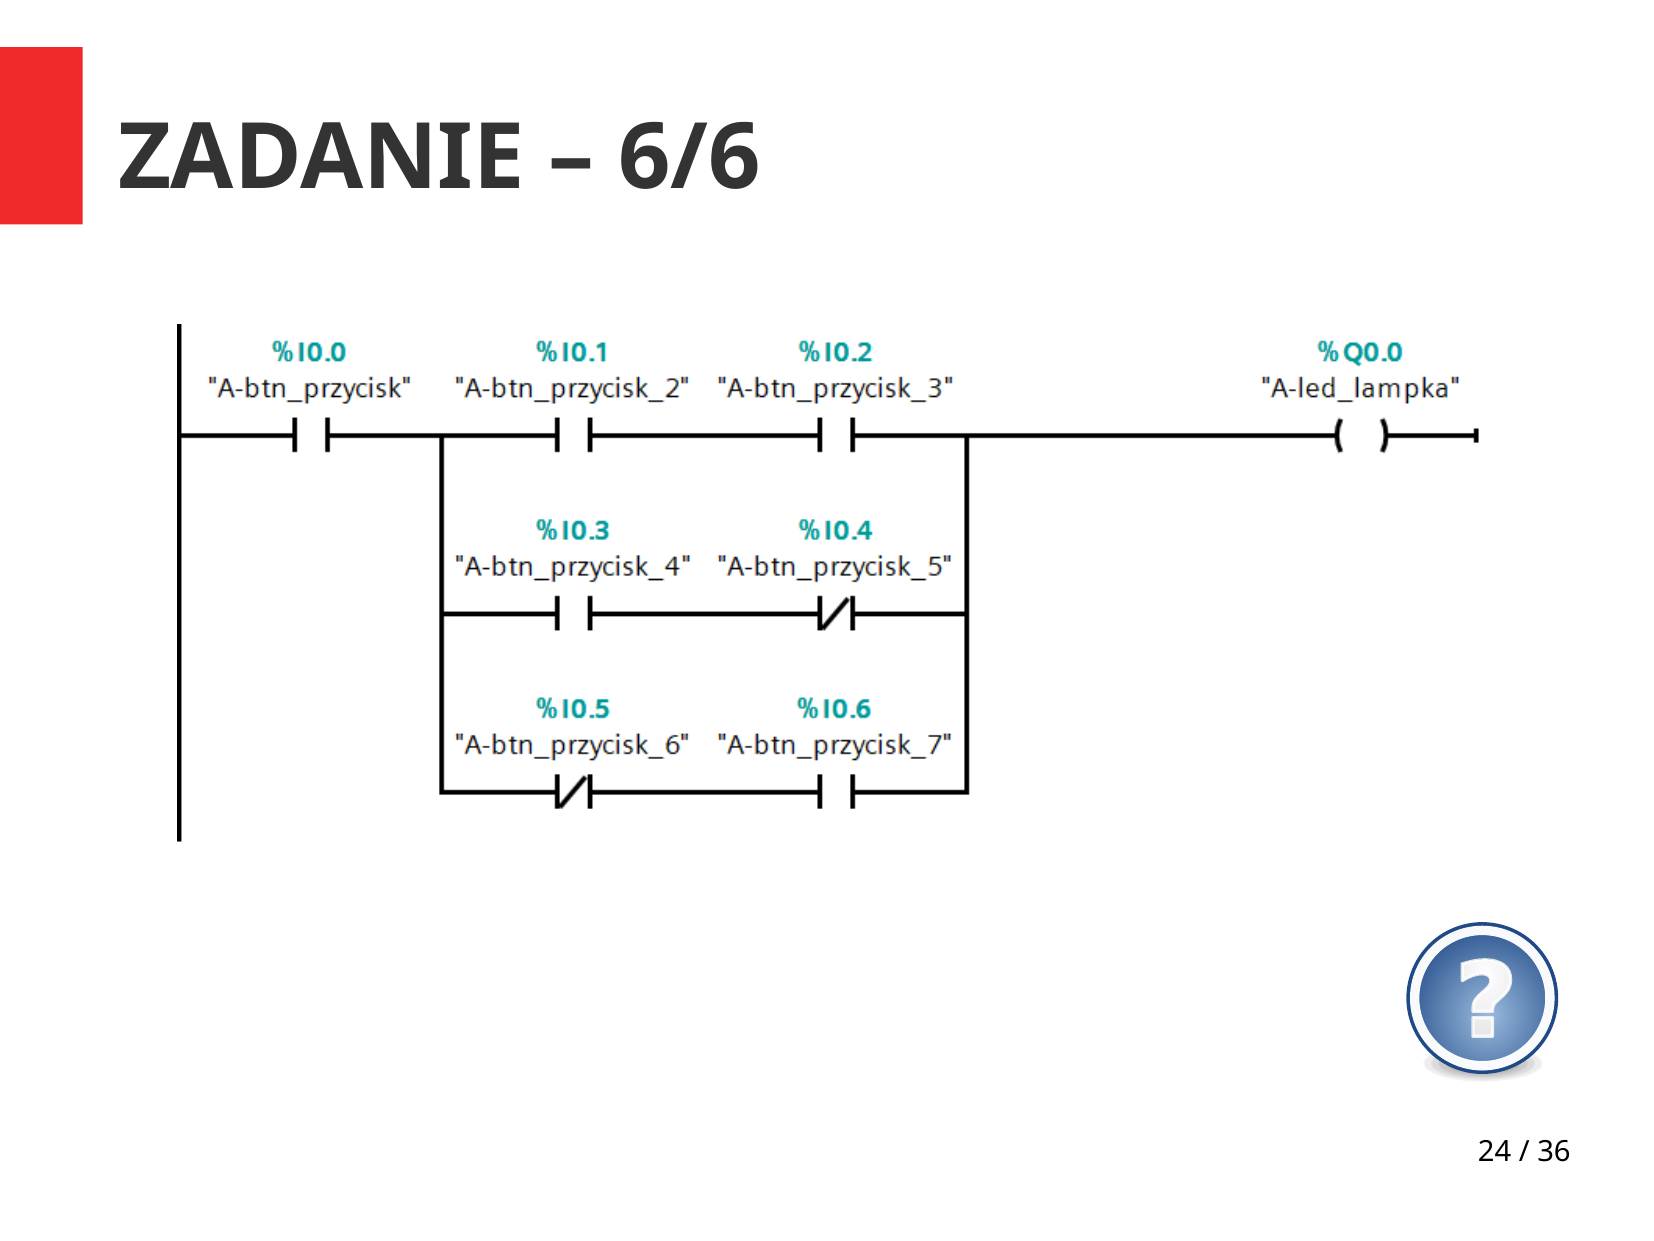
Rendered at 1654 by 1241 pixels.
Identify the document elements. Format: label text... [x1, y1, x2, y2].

picture [177, 324, 1482, 846]
title ZADANIE – 6/6 [118, 49, 1571, 257]
picture [1393, 909, 1571, 1087]
